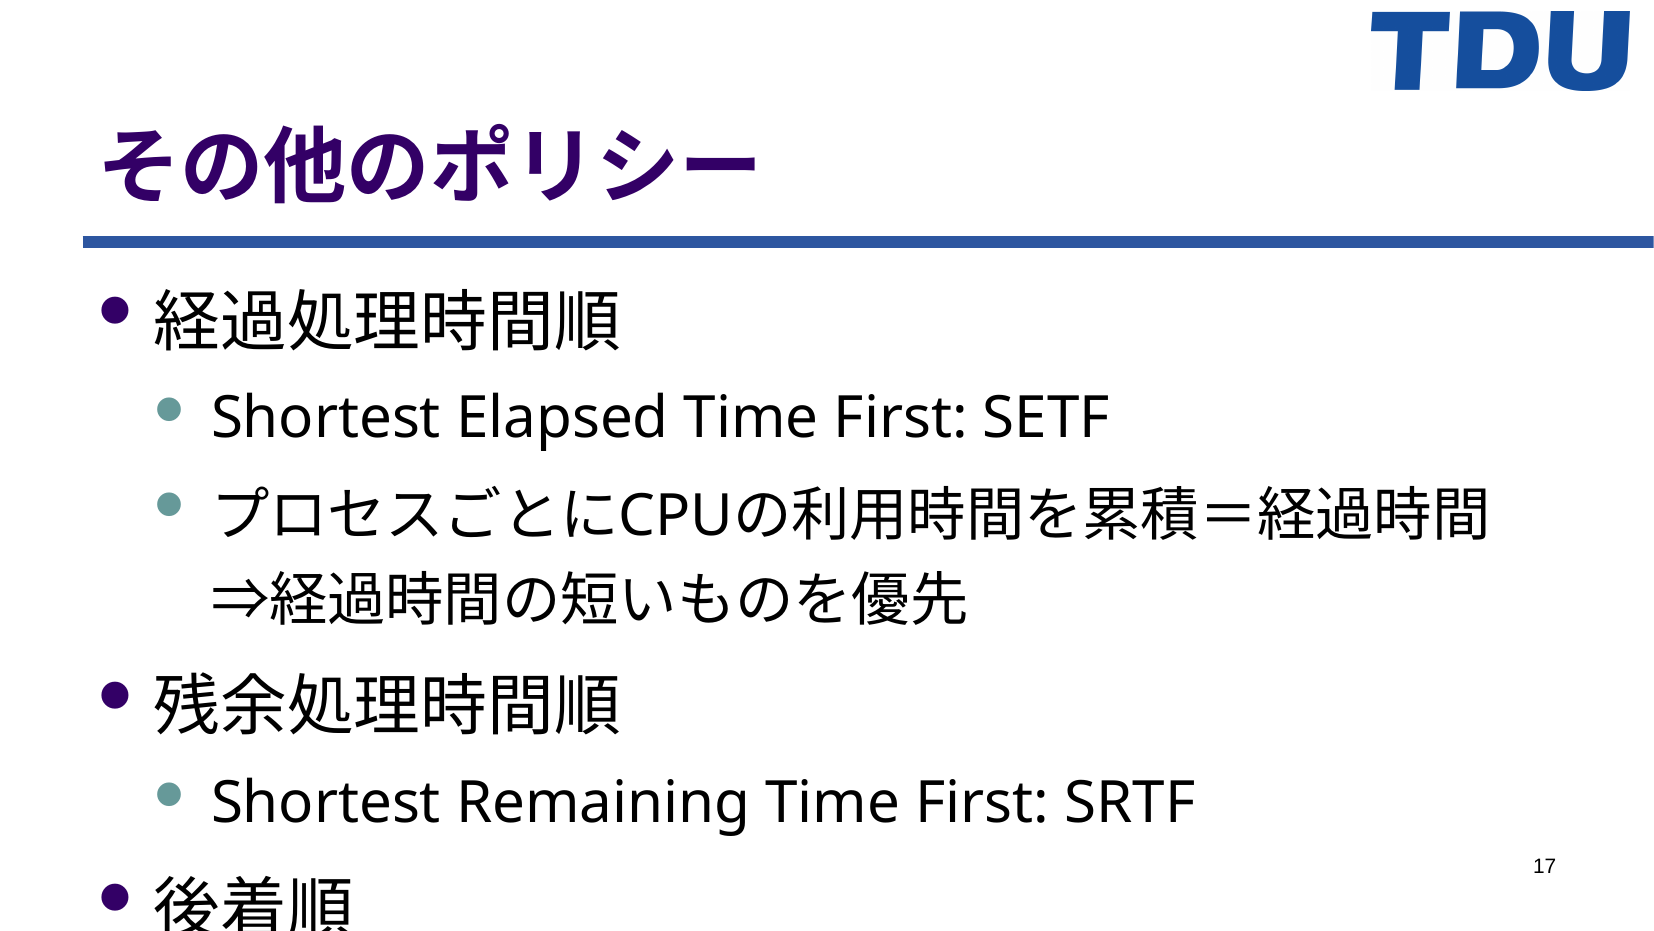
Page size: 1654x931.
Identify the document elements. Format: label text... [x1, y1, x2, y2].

title その他のポリシー [82, 51, 1571, 228]
picture [1371, 11, 1630, 91]
list 経過処理時間順 Shortest Elapsed Time First: SETF プロセスごとにCPUの利用時間を累積＝経過時間 ⇒経過時間の短いものを優先 残余処理時間順 Shortest Remaining Time First: SRTF 後着順 Last-Come, First-Served: LCFS [82, 259, 1571, 883]
